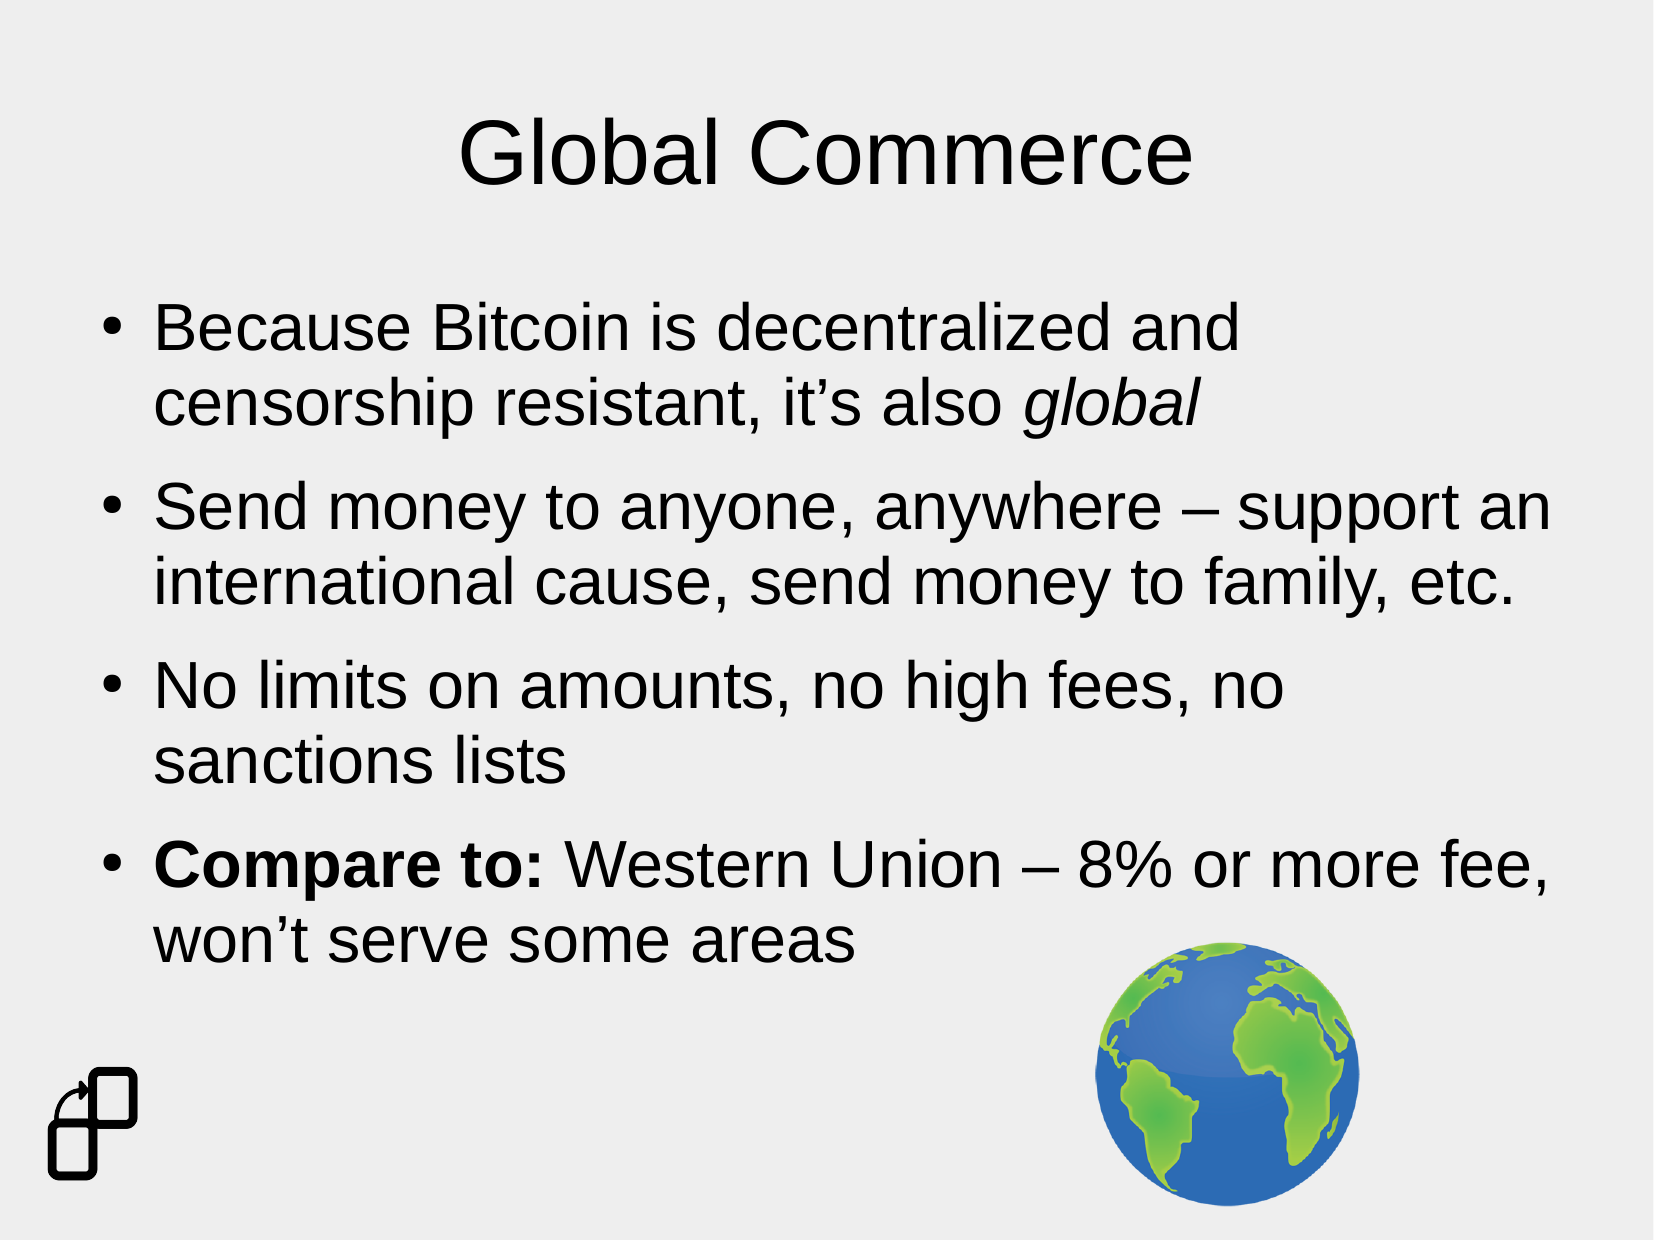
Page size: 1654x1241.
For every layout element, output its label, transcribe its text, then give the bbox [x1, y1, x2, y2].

title Global Commerce [82, 49, 1571, 257]
picture [1065, 907, 1388, 1216]
picture [30, 1062, 153, 1186]
list Because Bitcoin is decentralized and censorship resistant, it’s also global Send money to anyone, anywhere – support an international cause, send money to family, etc. No limits on amounts, no high fees, no sanctions lists Compare to: Western Union – 8% or more fee, won’t serve some areas [82, 290, 1571, 1010]
